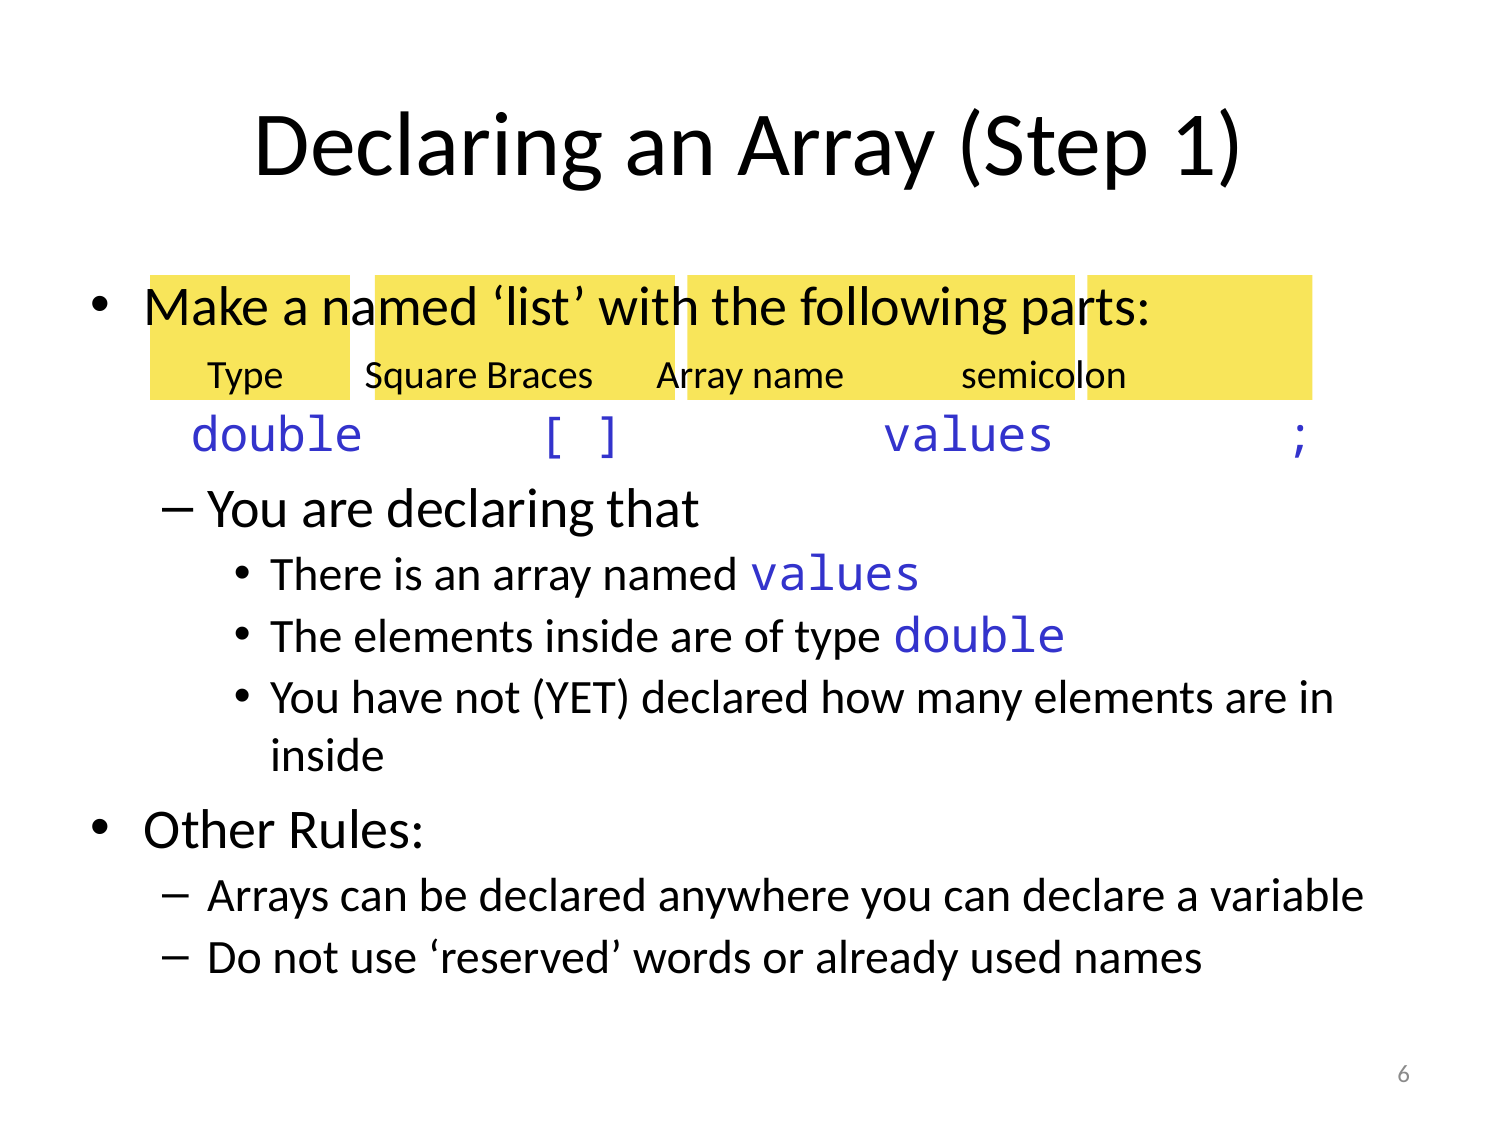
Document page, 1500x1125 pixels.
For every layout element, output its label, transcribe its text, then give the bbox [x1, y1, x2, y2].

title Declaring an Array (Step 1) [75, 45, 1425, 233]
slide_number <number> [1074, 1042, 1425, 1103]
list Make a named ‘list’ with the following parts: Type Square Braces Array name semicolon double [ ] values ; You are declaring that There is an array named values The elements inside are of type double You have not (YET) declared how many elements are in inside Other Rules: Arrays can be declared anywhere you can declare a variable Do not use ‘reserved’ words or already used names [75, 262, 1425, 1005]
